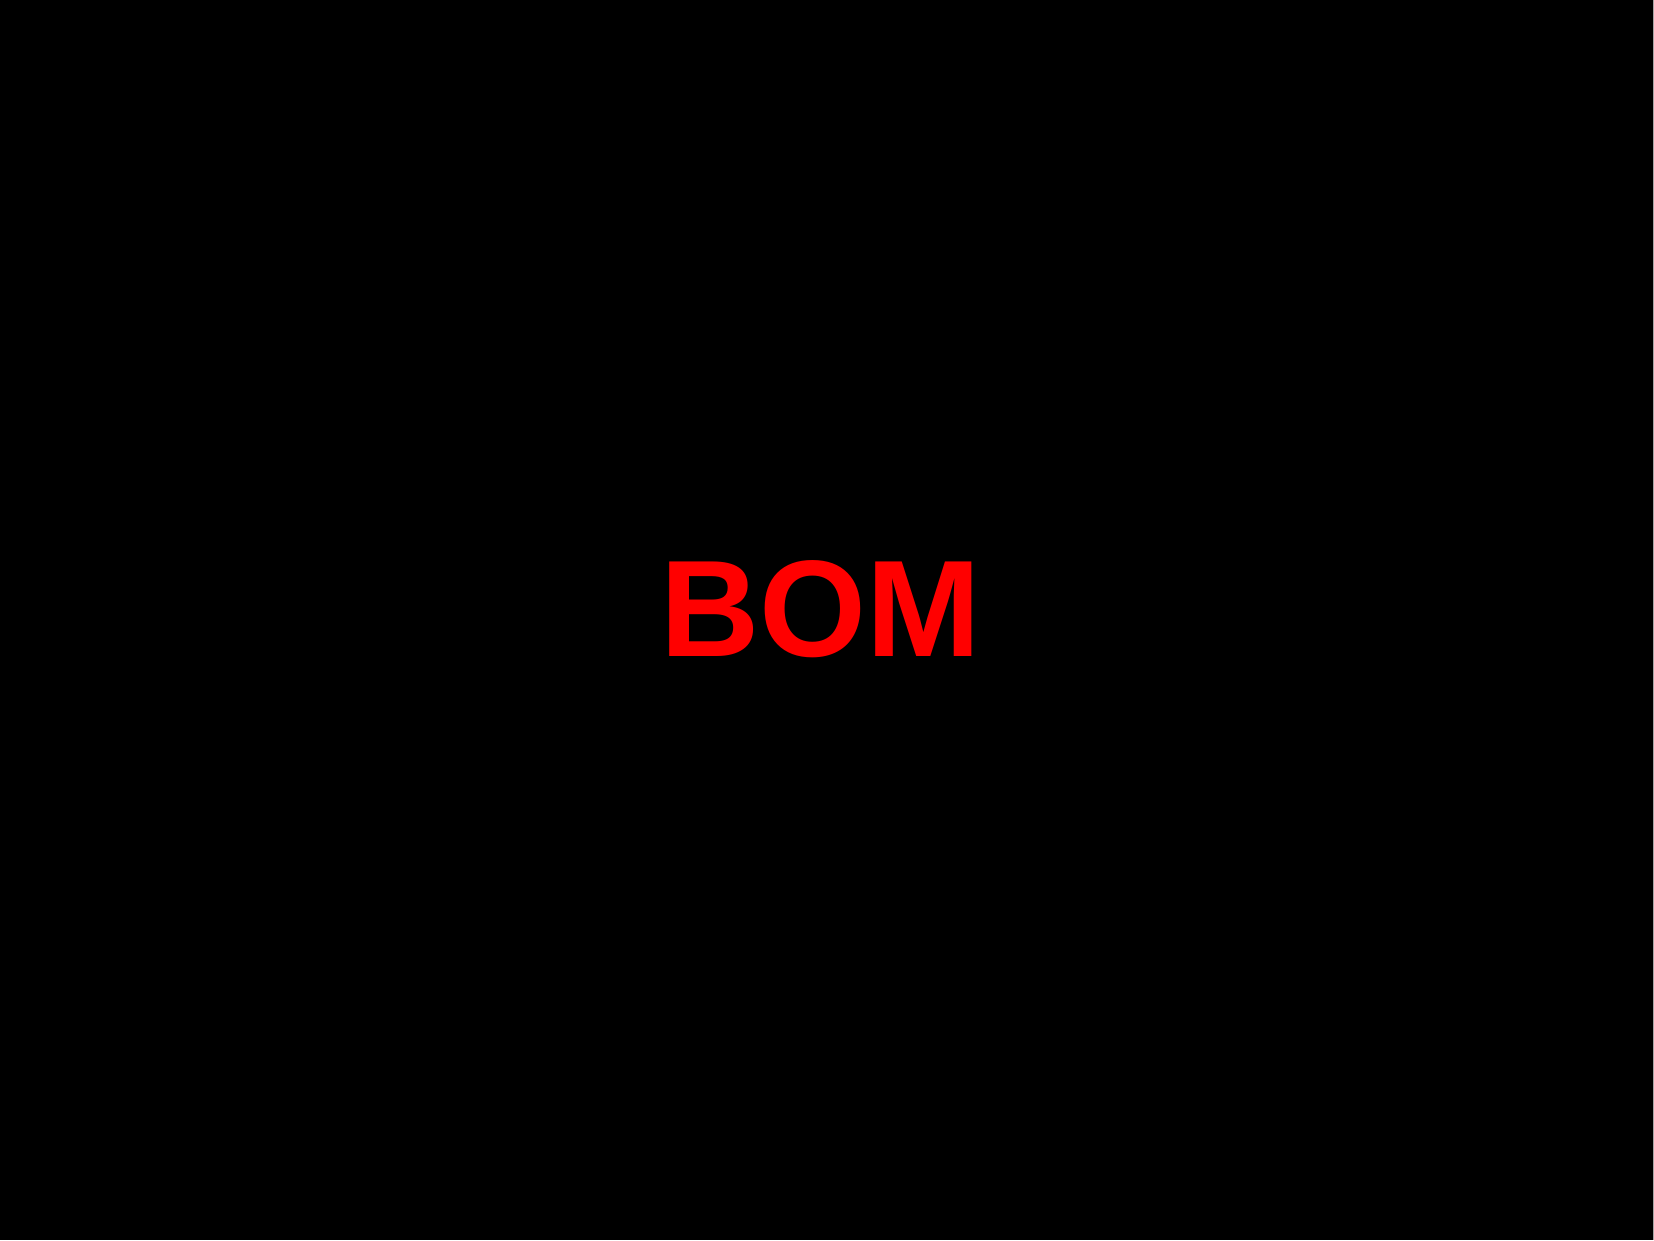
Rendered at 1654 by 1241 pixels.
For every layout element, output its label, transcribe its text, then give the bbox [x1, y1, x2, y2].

subtitle BOM [76, 206, 1565, 1011]
